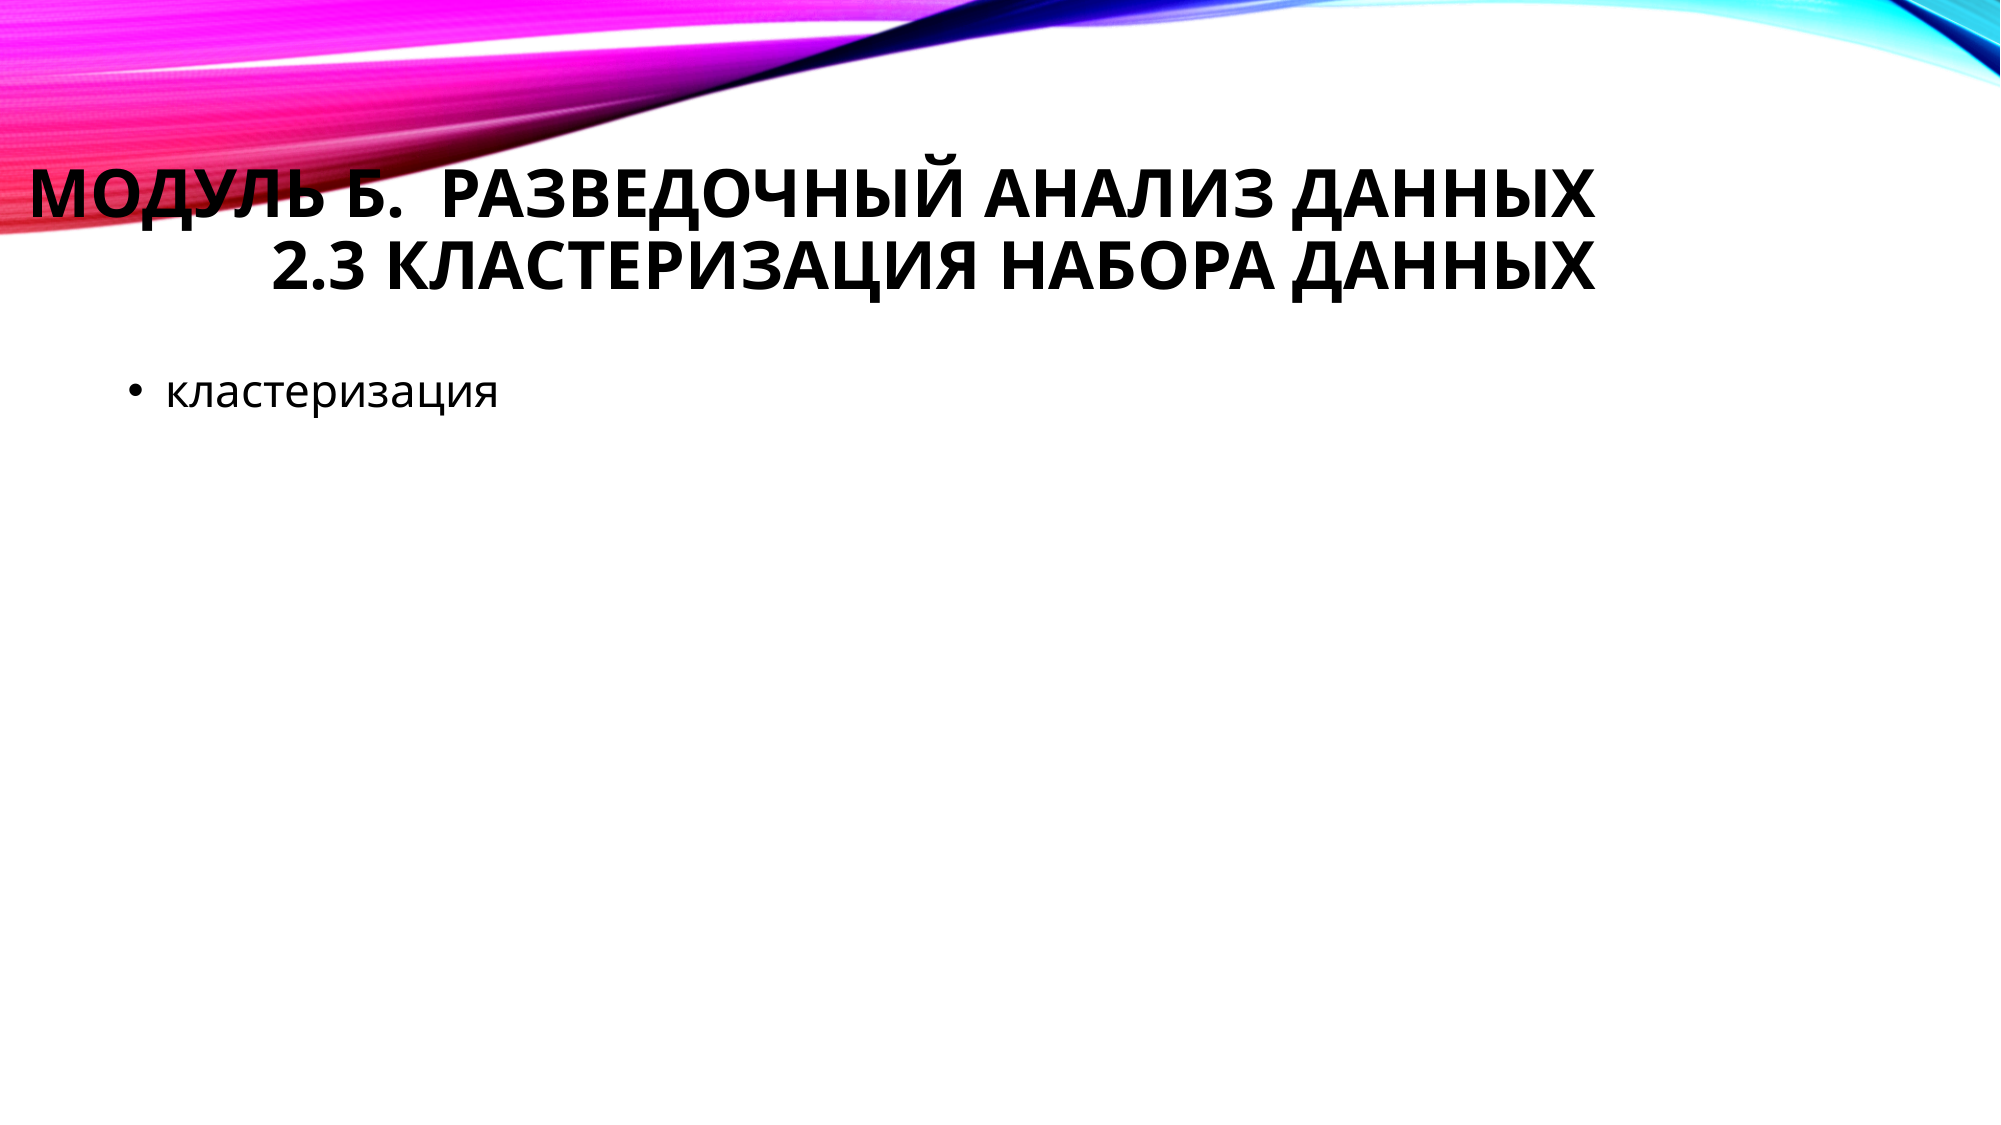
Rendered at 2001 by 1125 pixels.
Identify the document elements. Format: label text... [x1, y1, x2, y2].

title Модуль Б. Разведочный анализ данных 2.3 Кластеризация набора данных [12, 125, 1888, 338]
list кластеризация [112, 360, 1888, 1021]
